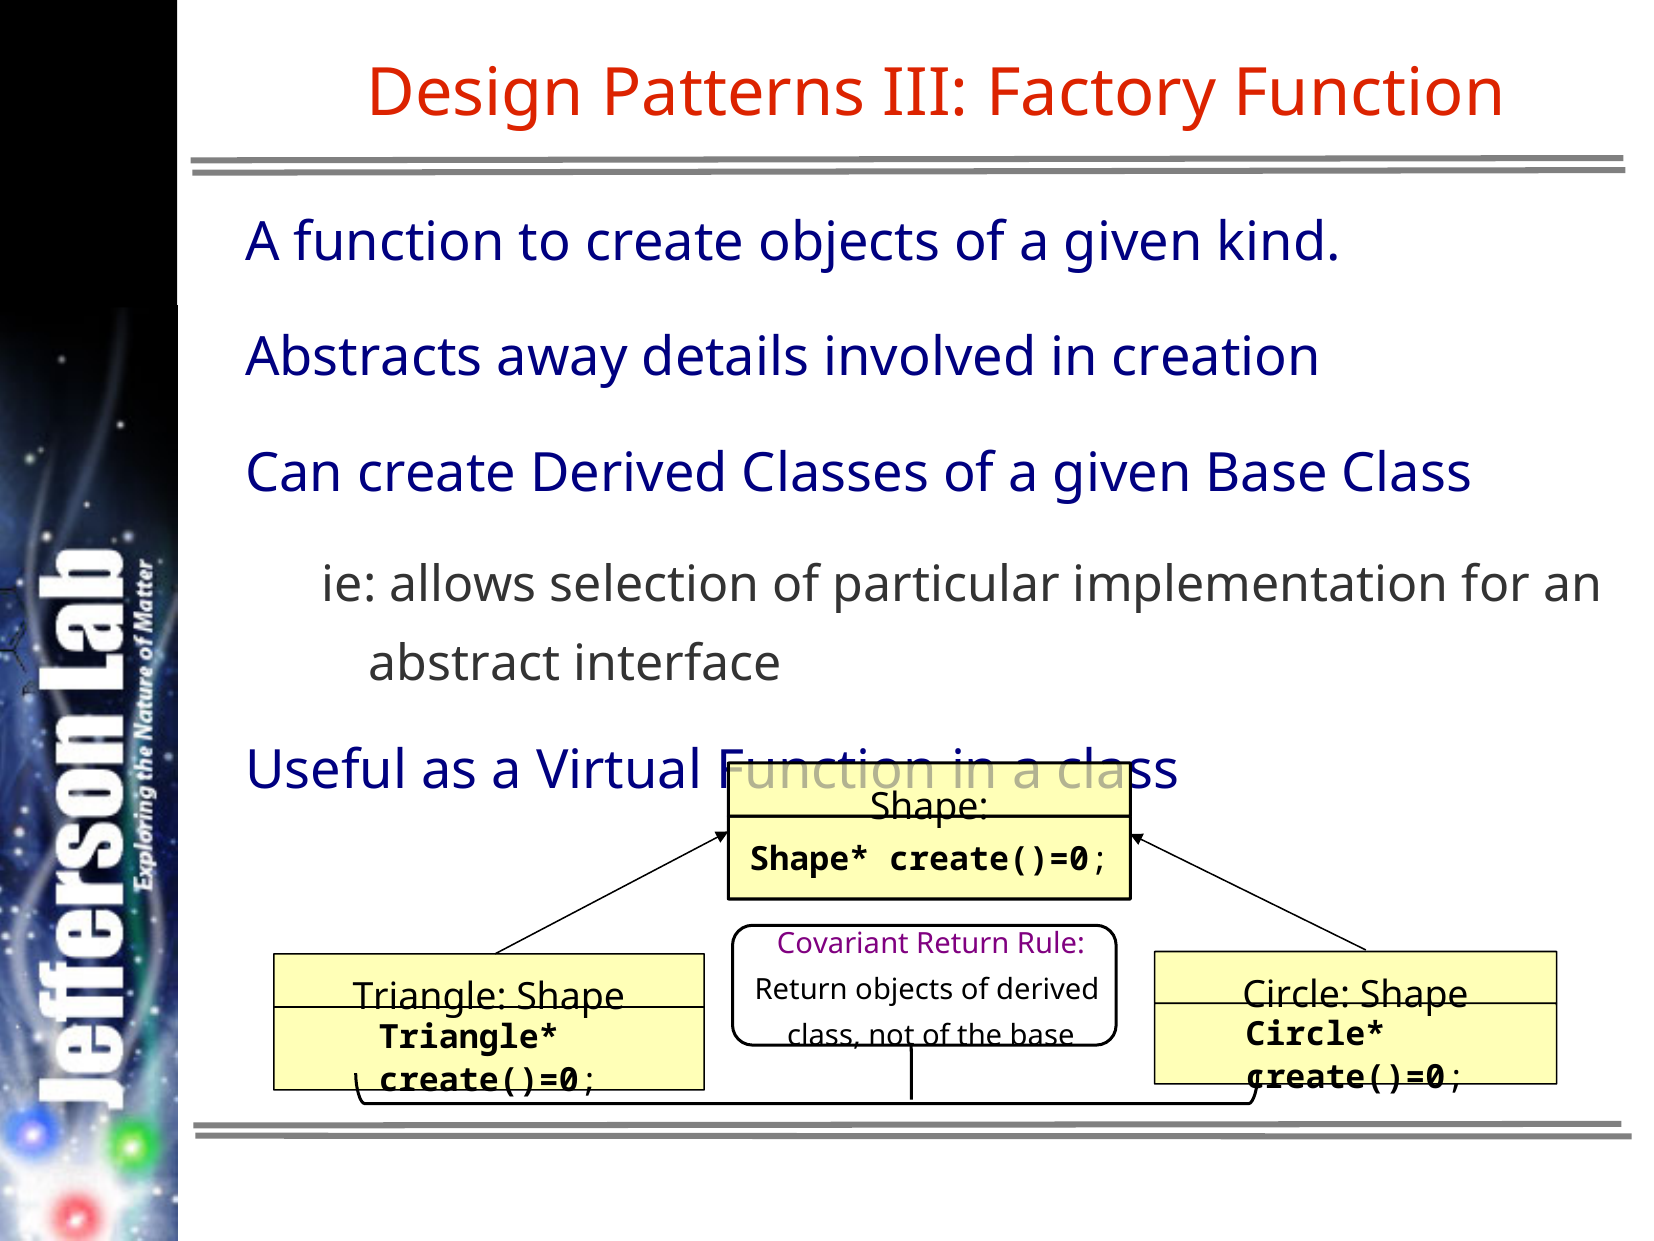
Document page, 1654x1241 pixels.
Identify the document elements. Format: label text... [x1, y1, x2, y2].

text_box Shape* create()=0; [728, 817, 1131, 899]
text_box Shape: [940, 801, 952, 817]
list A function to create objects of a given kind. Abstracts away details involved in creation Can create Derived Classes of a given Base Class ie: allows selection of particular implementation for an abstract interface Useful as a Virtual Function in a class [227, 190, 1628, 756]
picture [0, 308, 178, 1241]
text_box Triangle* create()=0; [273, 1007, 705, 1090]
text_box Circle* create()=0; [1154, 1004, 1557, 1084]
title Design Patterns III: Factory Function [235, 17, 1638, 149]
text_box Covariant Return Rule: Return objects of derived class, not of the base [732, 925, 1117, 1046]
text_box Circle: Shape [1154, 951, 1557, 1004]
text_box Triangle: Shape [273, 953, 705, 1008]
text_box Shape: [896, 801, 907, 817]
text_box Shape: [728, 762, 1131, 817]
